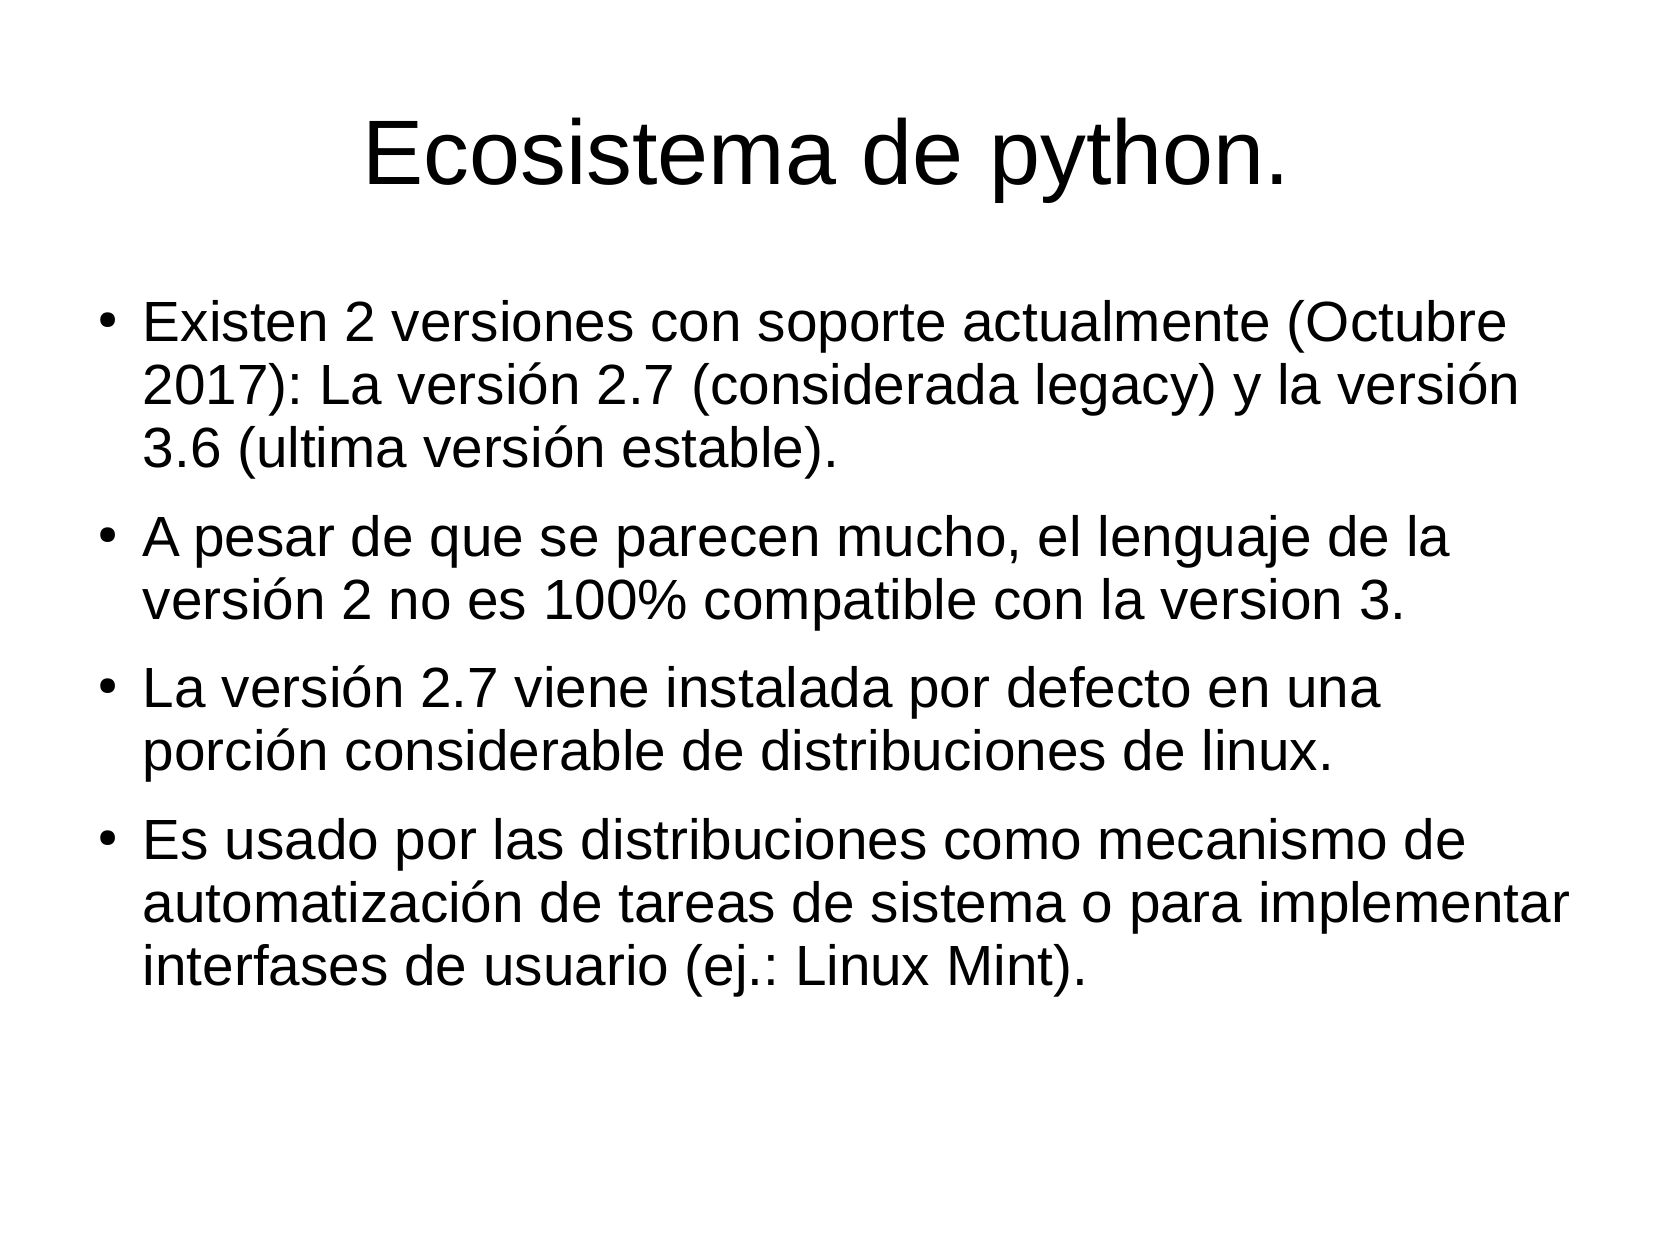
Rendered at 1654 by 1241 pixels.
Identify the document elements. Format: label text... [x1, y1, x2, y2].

list Existen 2 versiones con soporte actualmente (Octubre 2017): La versión 2.7 (considerada legacy) y la versión 3.6 (ultima versión estable). A pesar de que se parecen mucho, el lenguaje de la versión 2 no es 100% compatible con la version 3. La versión 2.7 viene instalada por defecto en una porción considerable de distribuciones de linux. Es usado por las distribuciones como mecanismo de automatización de tareas de sistema o para implementar interfases de usuario (ej.: Linux Mint). [82, 290, 1571, 1010]
title Ecosistema de python. [82, 49, 1571, 257]
